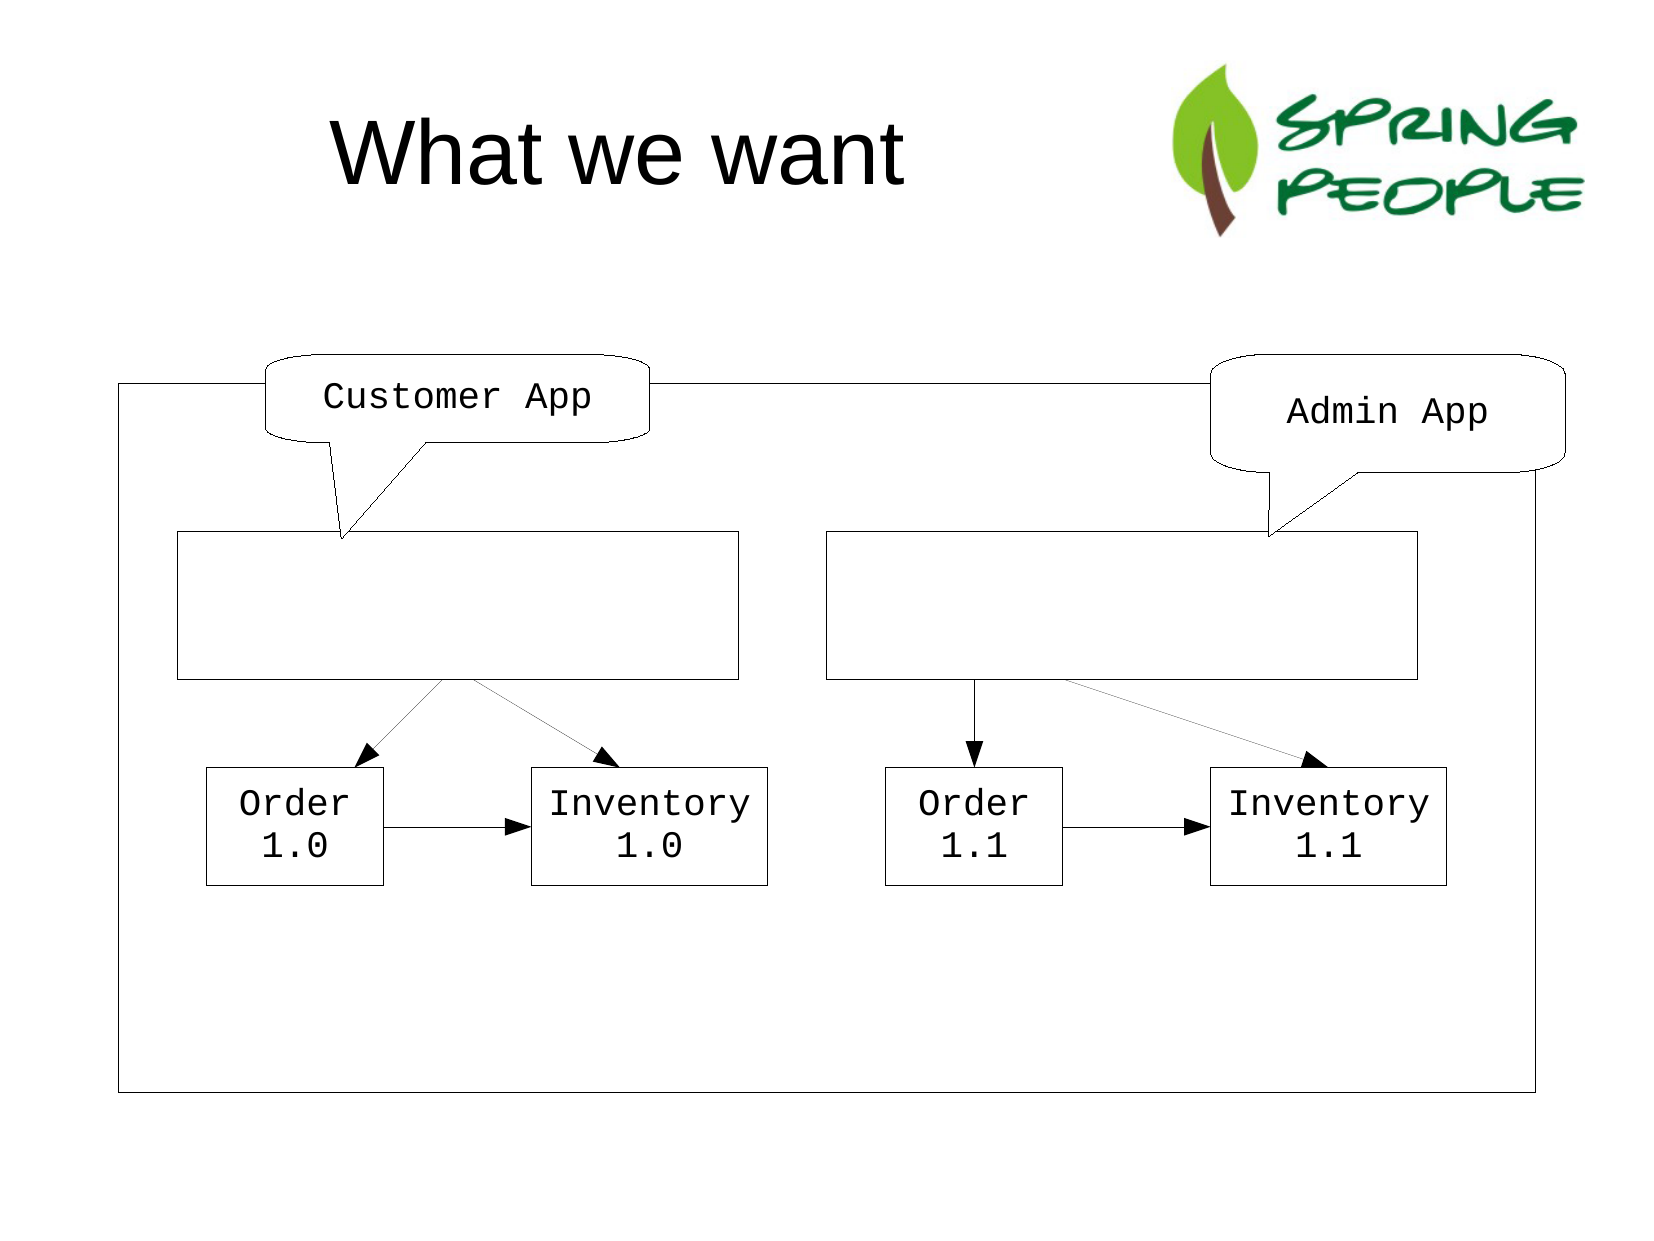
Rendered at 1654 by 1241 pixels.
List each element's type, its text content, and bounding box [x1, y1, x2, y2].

text_box Order 1.1 [885, 767, 1063, 886]
picture [1171, 60, 1585, 238]
title What we want [82, 49, 1152, 257]
text_box [118, 383, 1536, 1093]
text_box Inventory 1.1 [1210, 767, 1447, 886]
text_box Customer App [265, 354, 650, 539]
text_box Order 1.0 [206, 767, 384, 886]
text_box Inventory 1.0 [531, 767, 768, 886]
text_box Admin App [1210, 354, 1566, 537]
